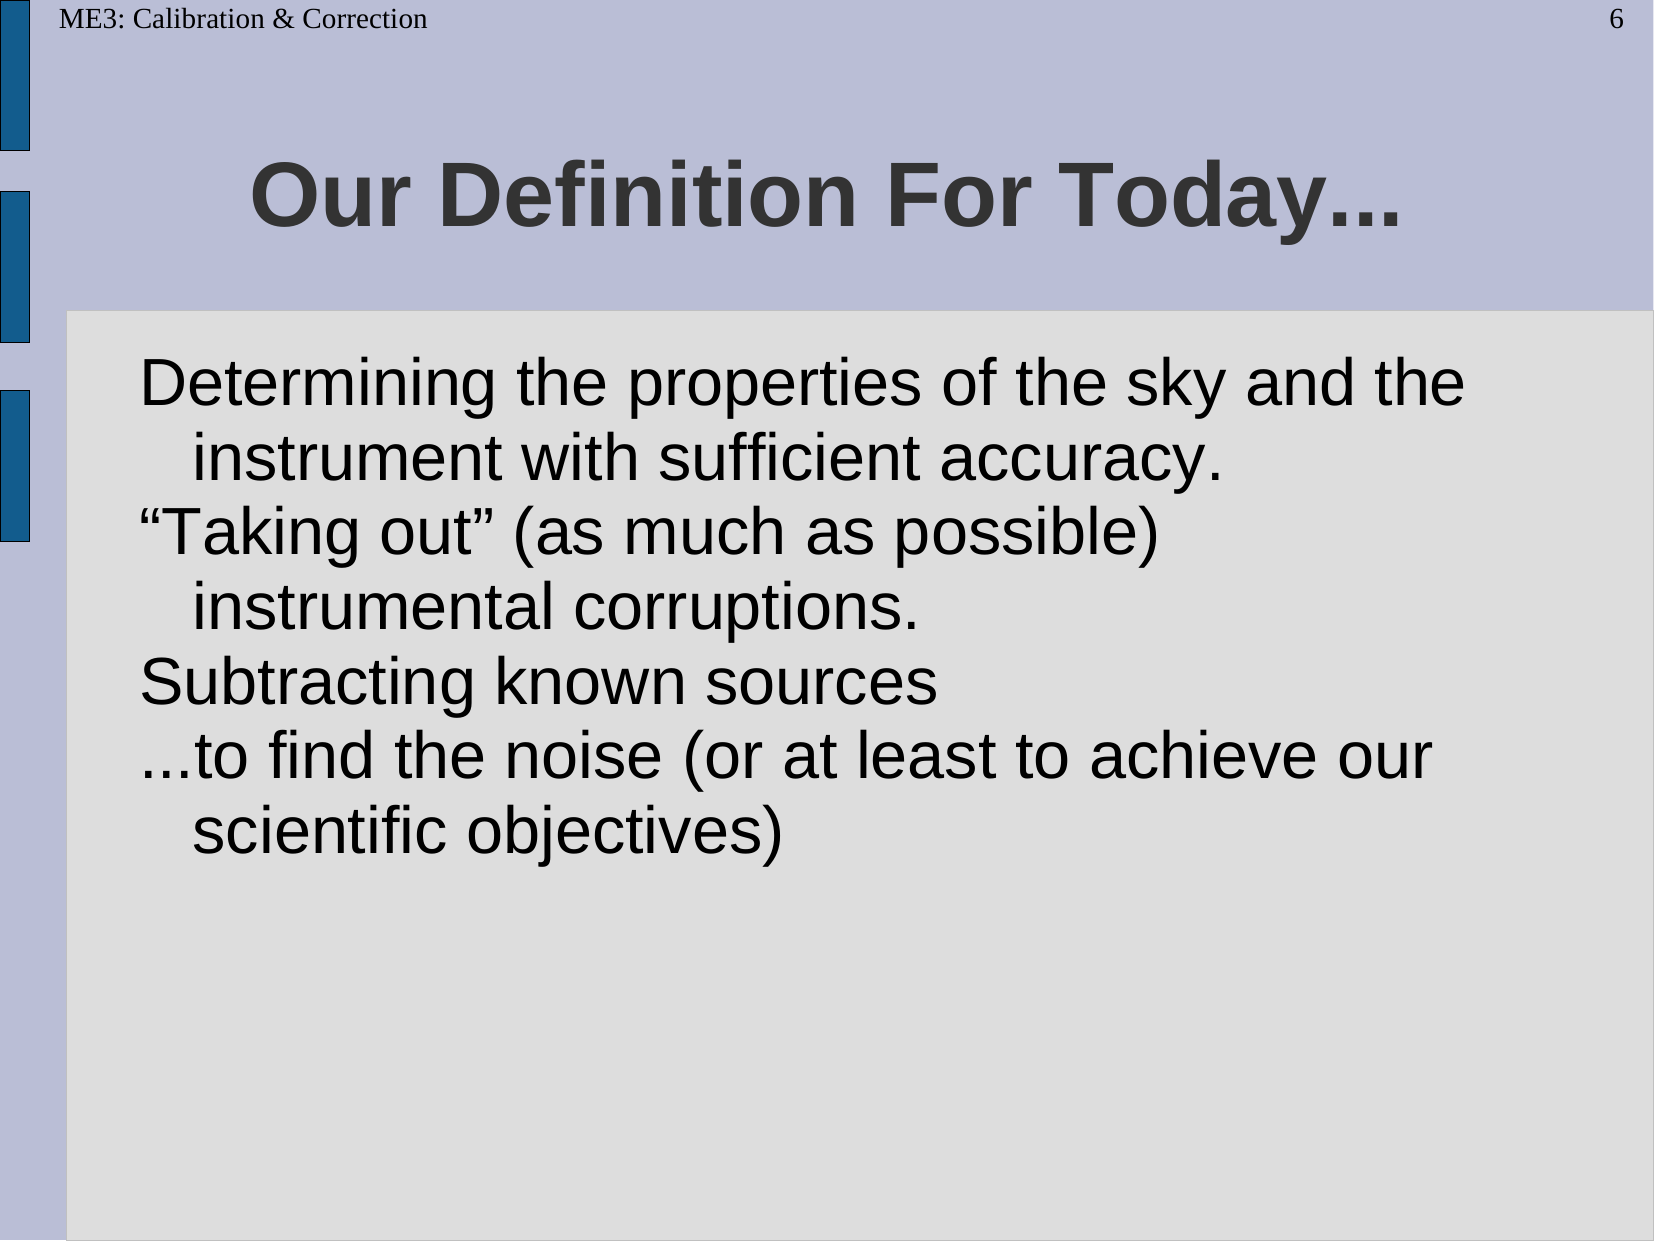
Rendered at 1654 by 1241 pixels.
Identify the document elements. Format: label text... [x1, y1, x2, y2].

list Determining the properties of the sky and the instrument with sufficient accuracy. “Taking out” (as much as possible) instrumental corruptions. Subtracting known sources ...to find the noise (or at least to achieve our scientific objectives) [121, 344, 1534, 1112]
title Our Definition For Today... [121, 98, 1534, 291]
